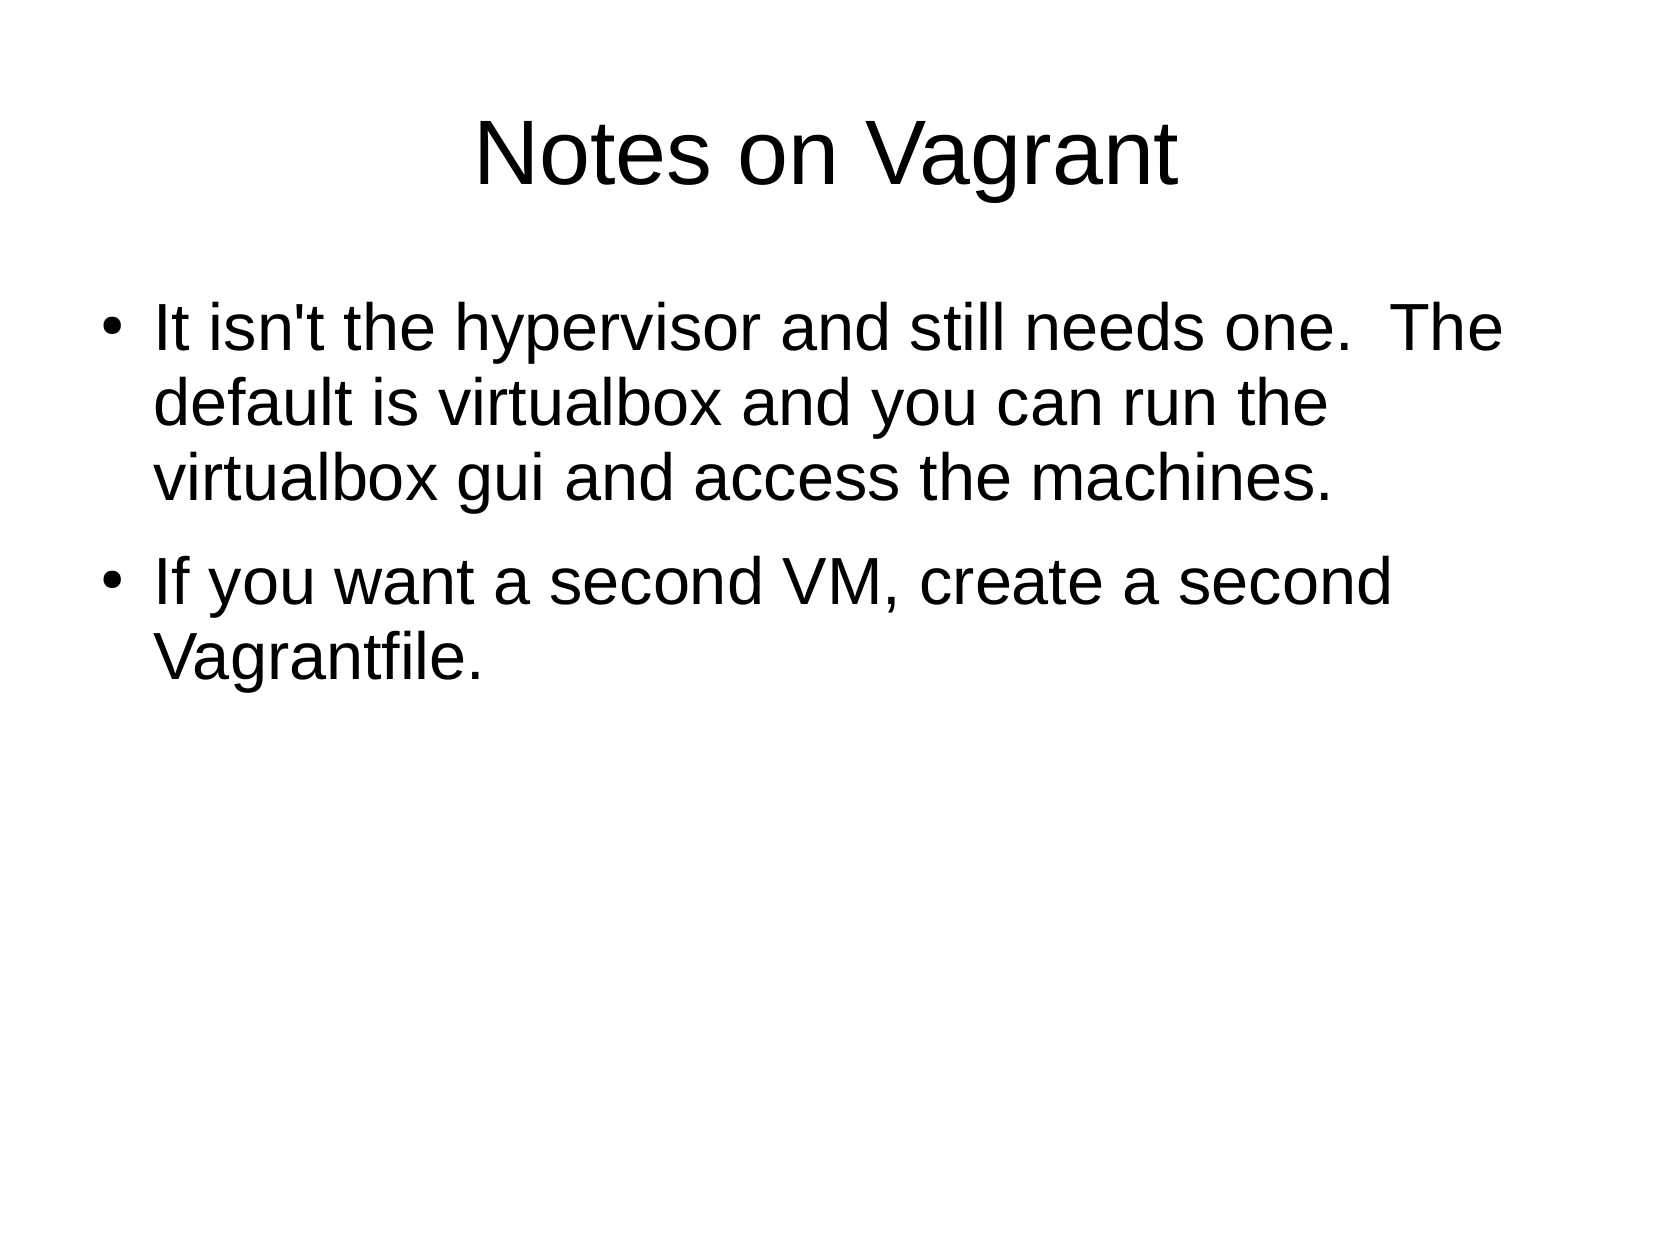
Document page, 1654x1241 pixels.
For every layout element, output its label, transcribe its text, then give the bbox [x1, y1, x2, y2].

title Notes on Vagrant [82, 49, 1571, 257]
list It isn't the hypervisor and still needs one. The default is virtualbox and you can run the virtualbox gui and access the machines. If you want a second VM, create a second Vagrantfile. [82, 290, 1571, 1010]
